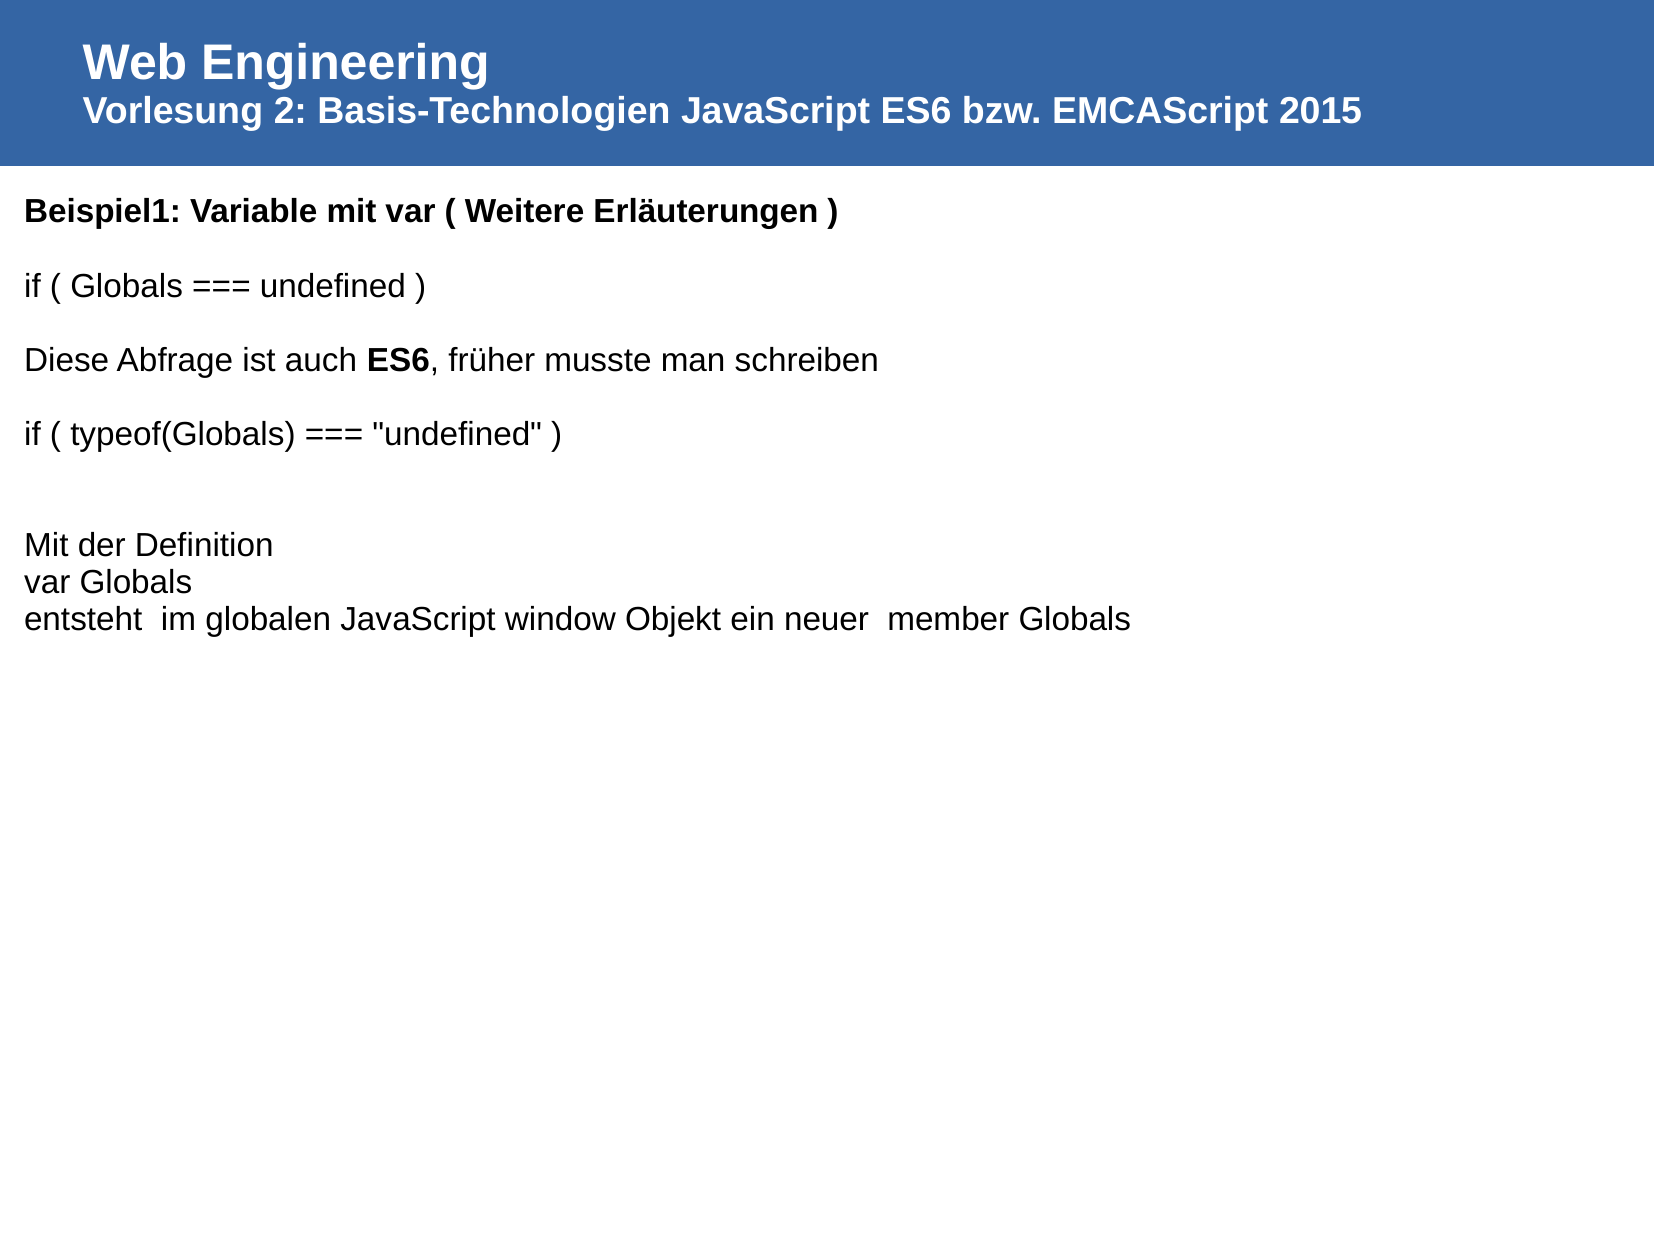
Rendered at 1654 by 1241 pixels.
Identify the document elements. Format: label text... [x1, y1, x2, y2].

title Web Engineering Vorlesung 2: Basis-Technologien JavaScript ES6 bzw. EMCAScript 2015 [82, 0, 1571, 166]
text_box Beispiel1: Variable mit var ( Weitere Erläuterungen ) if ( Globals === undefined ) Diese Abfrage ist auch ES6, früher musste man schreiben if ( typeof(Globals) === "undefined" ) Mit der Definition var Globals entsteht im globalen JavaScript window Objekt ein neuer member Globals [9, 185, 1560, 1170]
